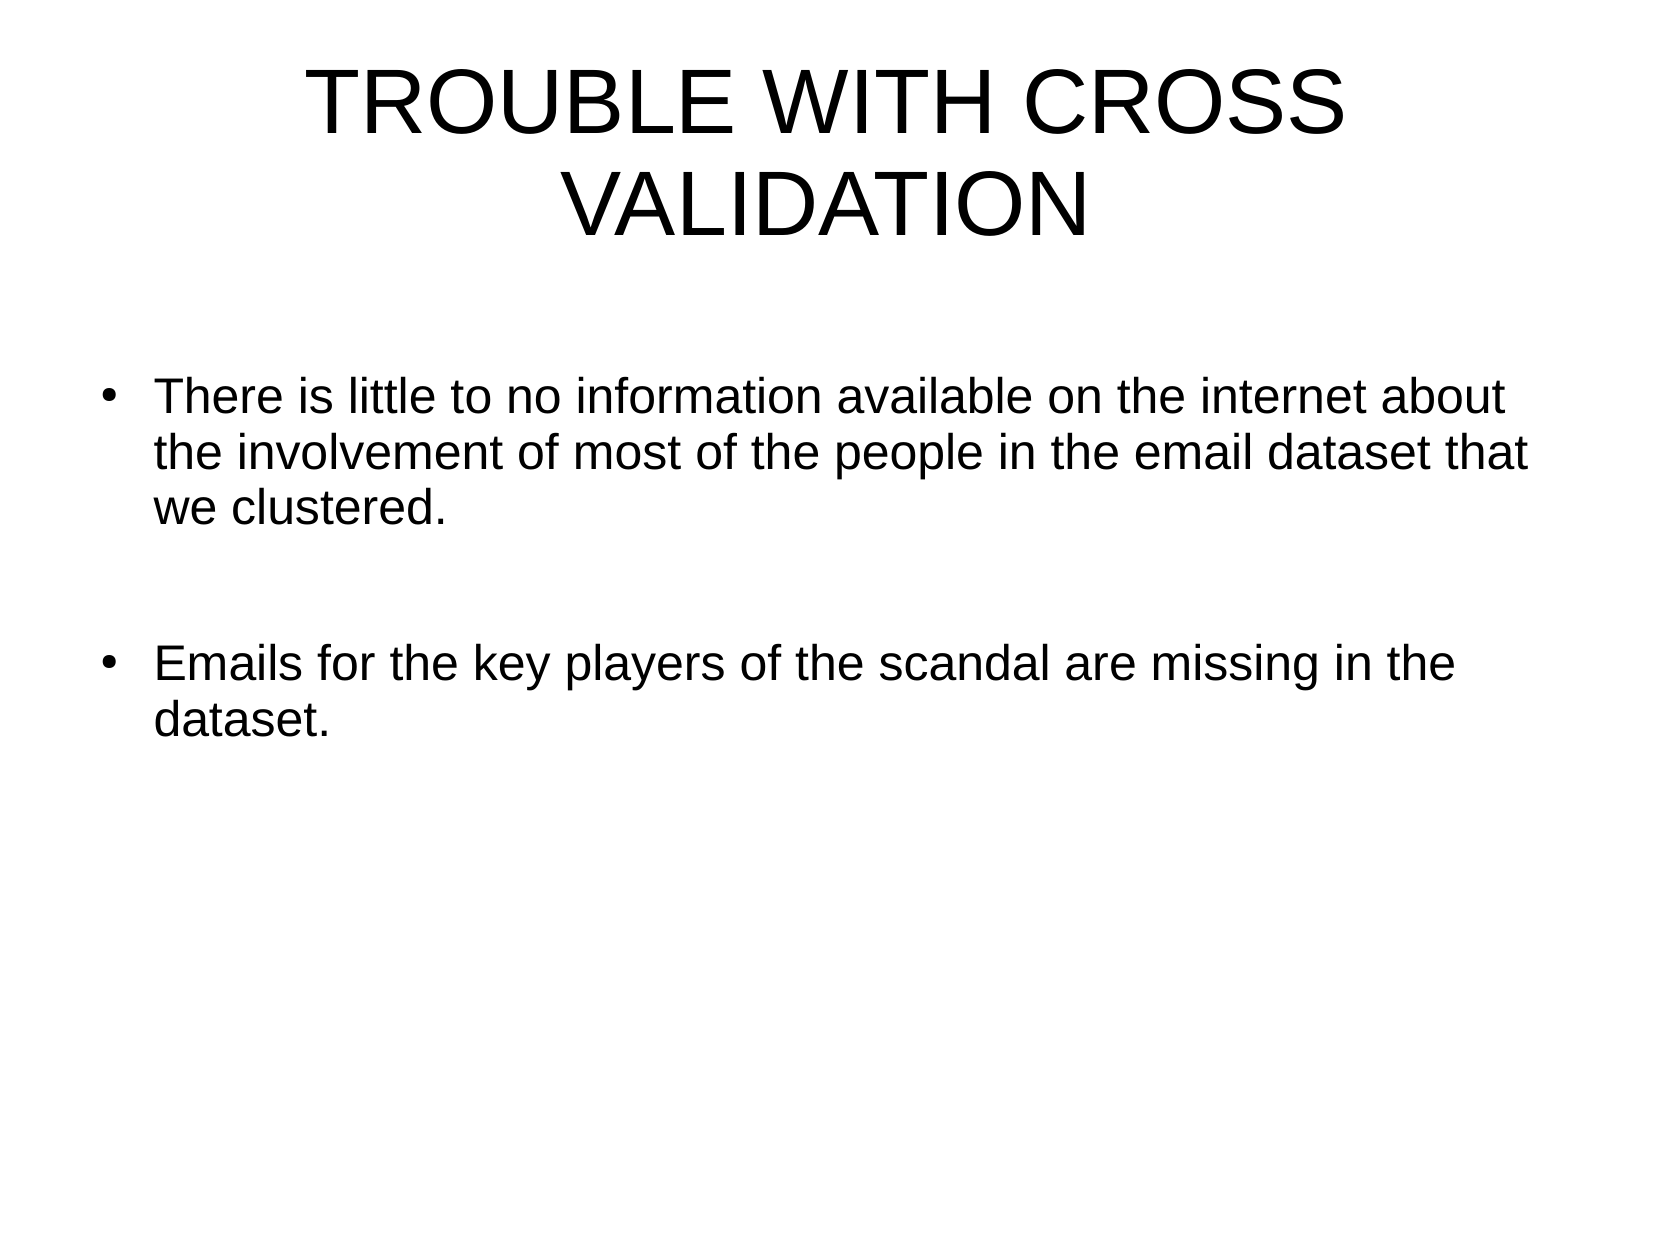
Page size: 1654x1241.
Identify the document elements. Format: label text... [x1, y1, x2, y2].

list There is little to no information available on the internet about the involvement of most of the people in the email dataset that we clustered. Emails for the key players of the scandal are missing in the dataset. [82, 290, 1571, 1010]
title TROUBLE WITH CROSS VALIDATION [82, 49, 1571, 257]
